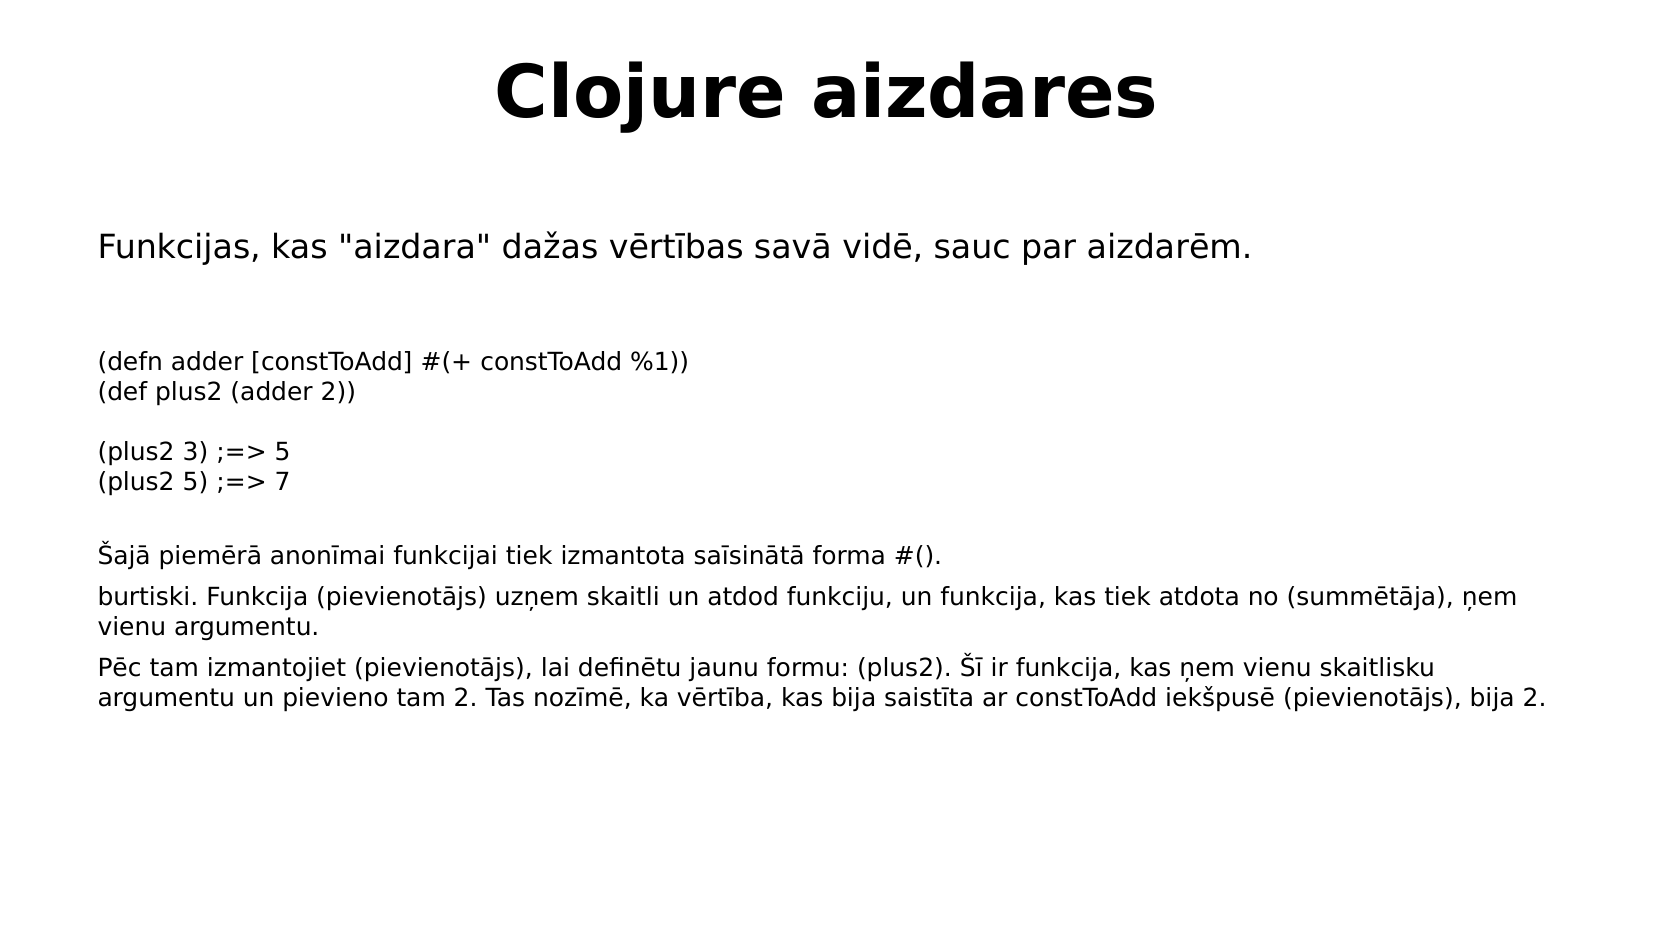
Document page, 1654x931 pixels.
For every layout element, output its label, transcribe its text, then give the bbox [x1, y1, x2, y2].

list Funkcijas, kas "aizdara" dažas vērtības savā vidē, sauc par aizdarēm. (defn adder [constToAdd] #(+ constToAdd %1)) (def plus2 (adder 2)) (plus2 3) ;=> 5 (plus2 5) ;=> 7 Šajā piemērā anonīmai funkcijai tiek izmantota saīsinātā forma #(). burtiski. Funkcija (pievienotājs) uzņem skaitli un atdod funkciju, un funkcija, kas tiek atdota no (summētāja), ņem vienu argumentu. Pēc tam izmantojiet (pievienotājs), lai definētu jaunu formu: (plus2). Šī ir funkcija, kas ņem vienu skaitlisku argumentu un pievieno tam 2. Tas nozīmē, ka vērtība, kas bija saistīta ar constToAdd iekšpusē (pievienotājs), bija 2. [82, 217, 1571, 758]
title Clojure aizdares [82, 37, 1571, 147]
